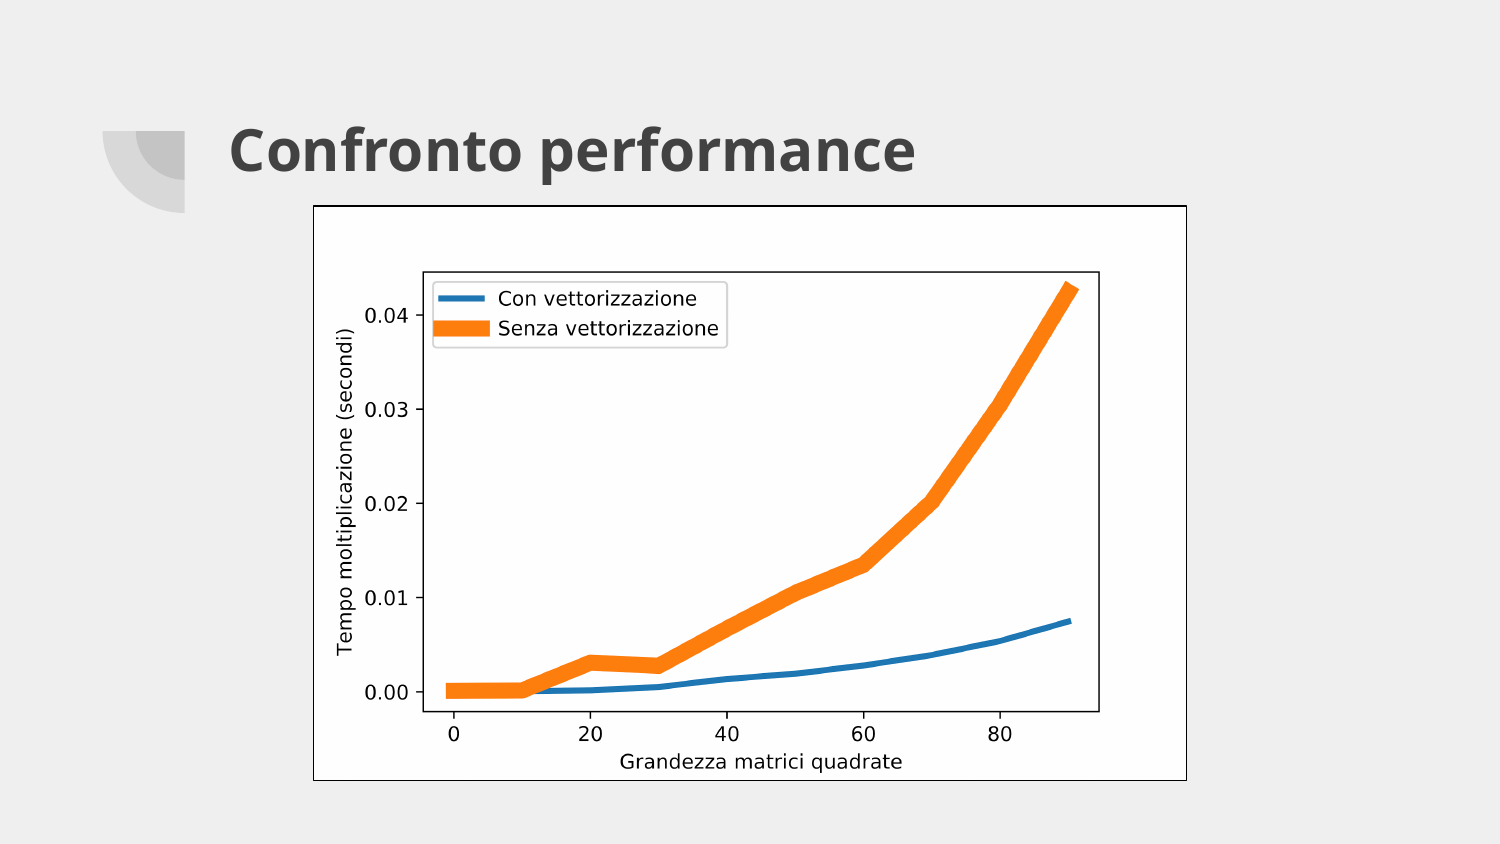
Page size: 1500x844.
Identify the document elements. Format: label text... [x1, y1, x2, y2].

picture [314, 206, 1186, 780]
title Confronto performance [213, 98, 1368, 263]
